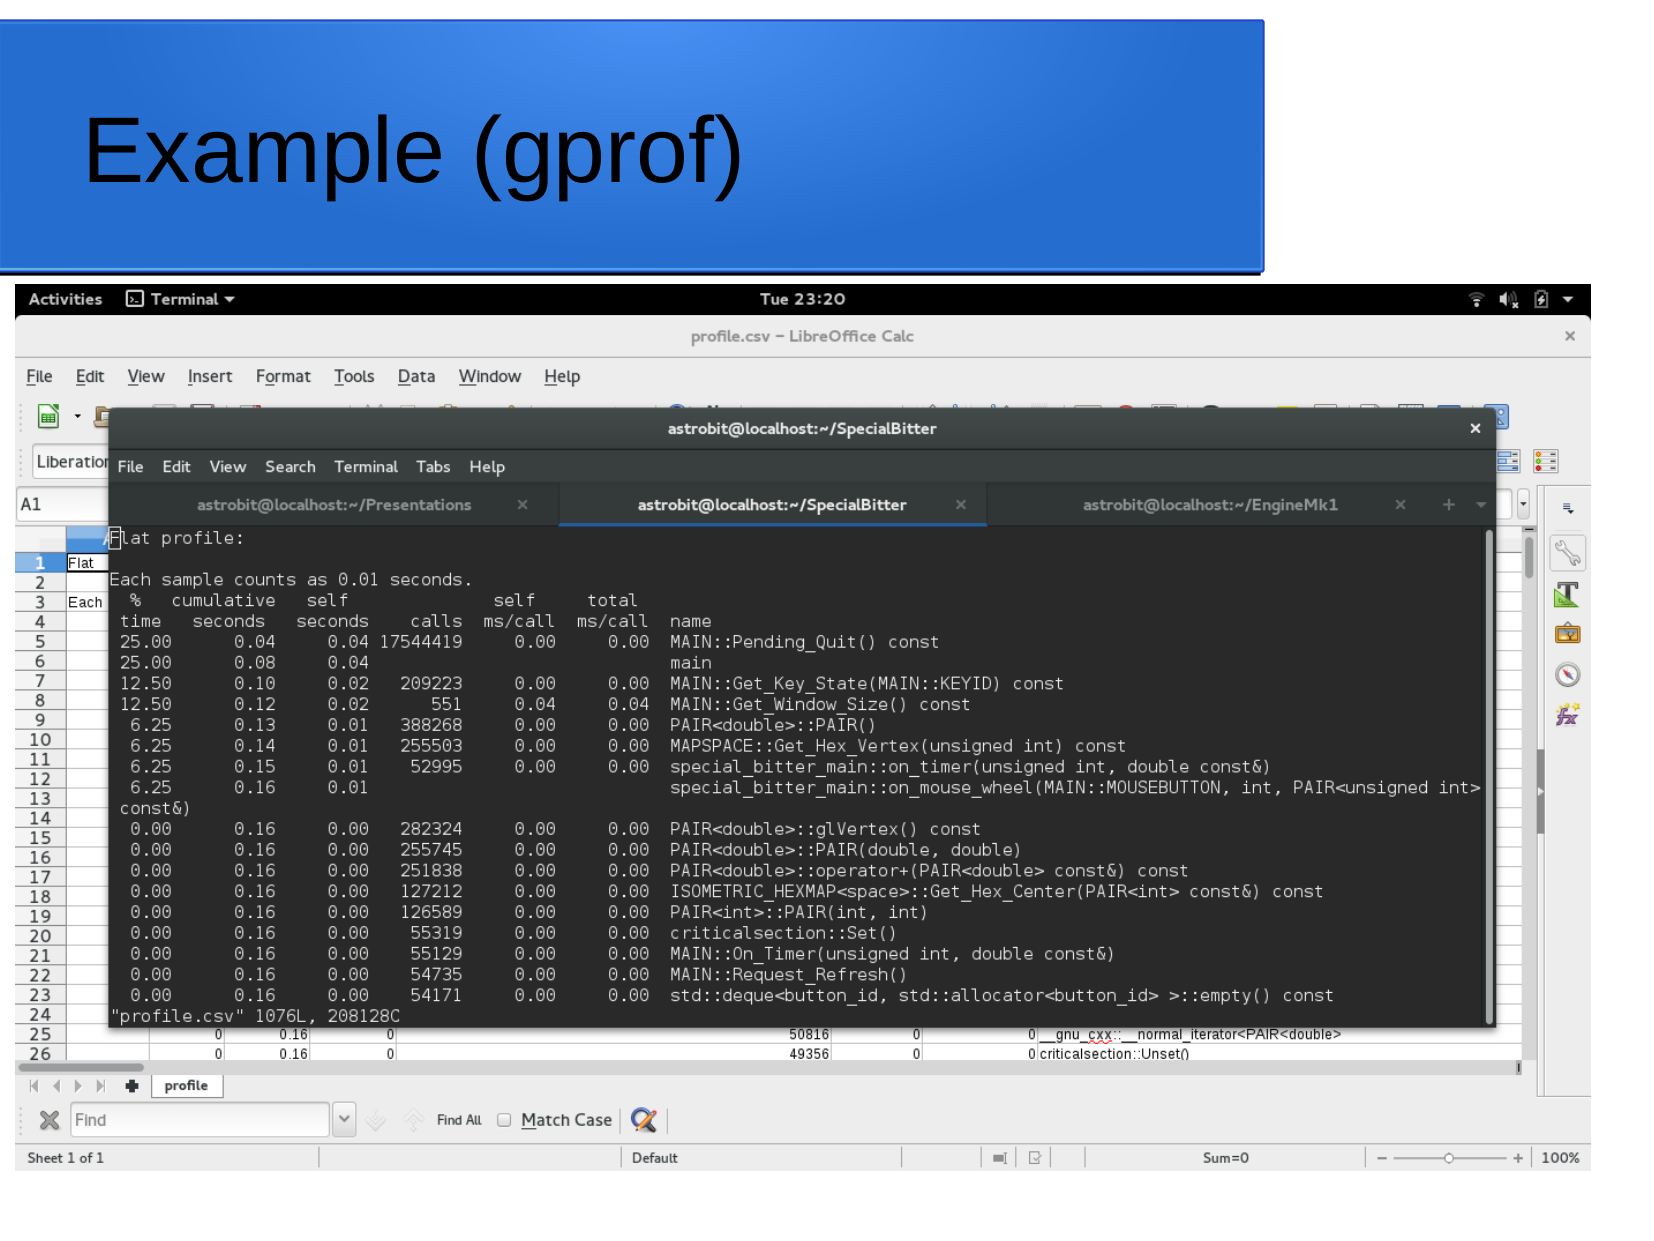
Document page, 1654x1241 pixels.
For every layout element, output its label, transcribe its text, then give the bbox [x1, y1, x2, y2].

title Example (gprof) [82, 47, 1234, 253]
picture [15, 284, 1591, 1171]
